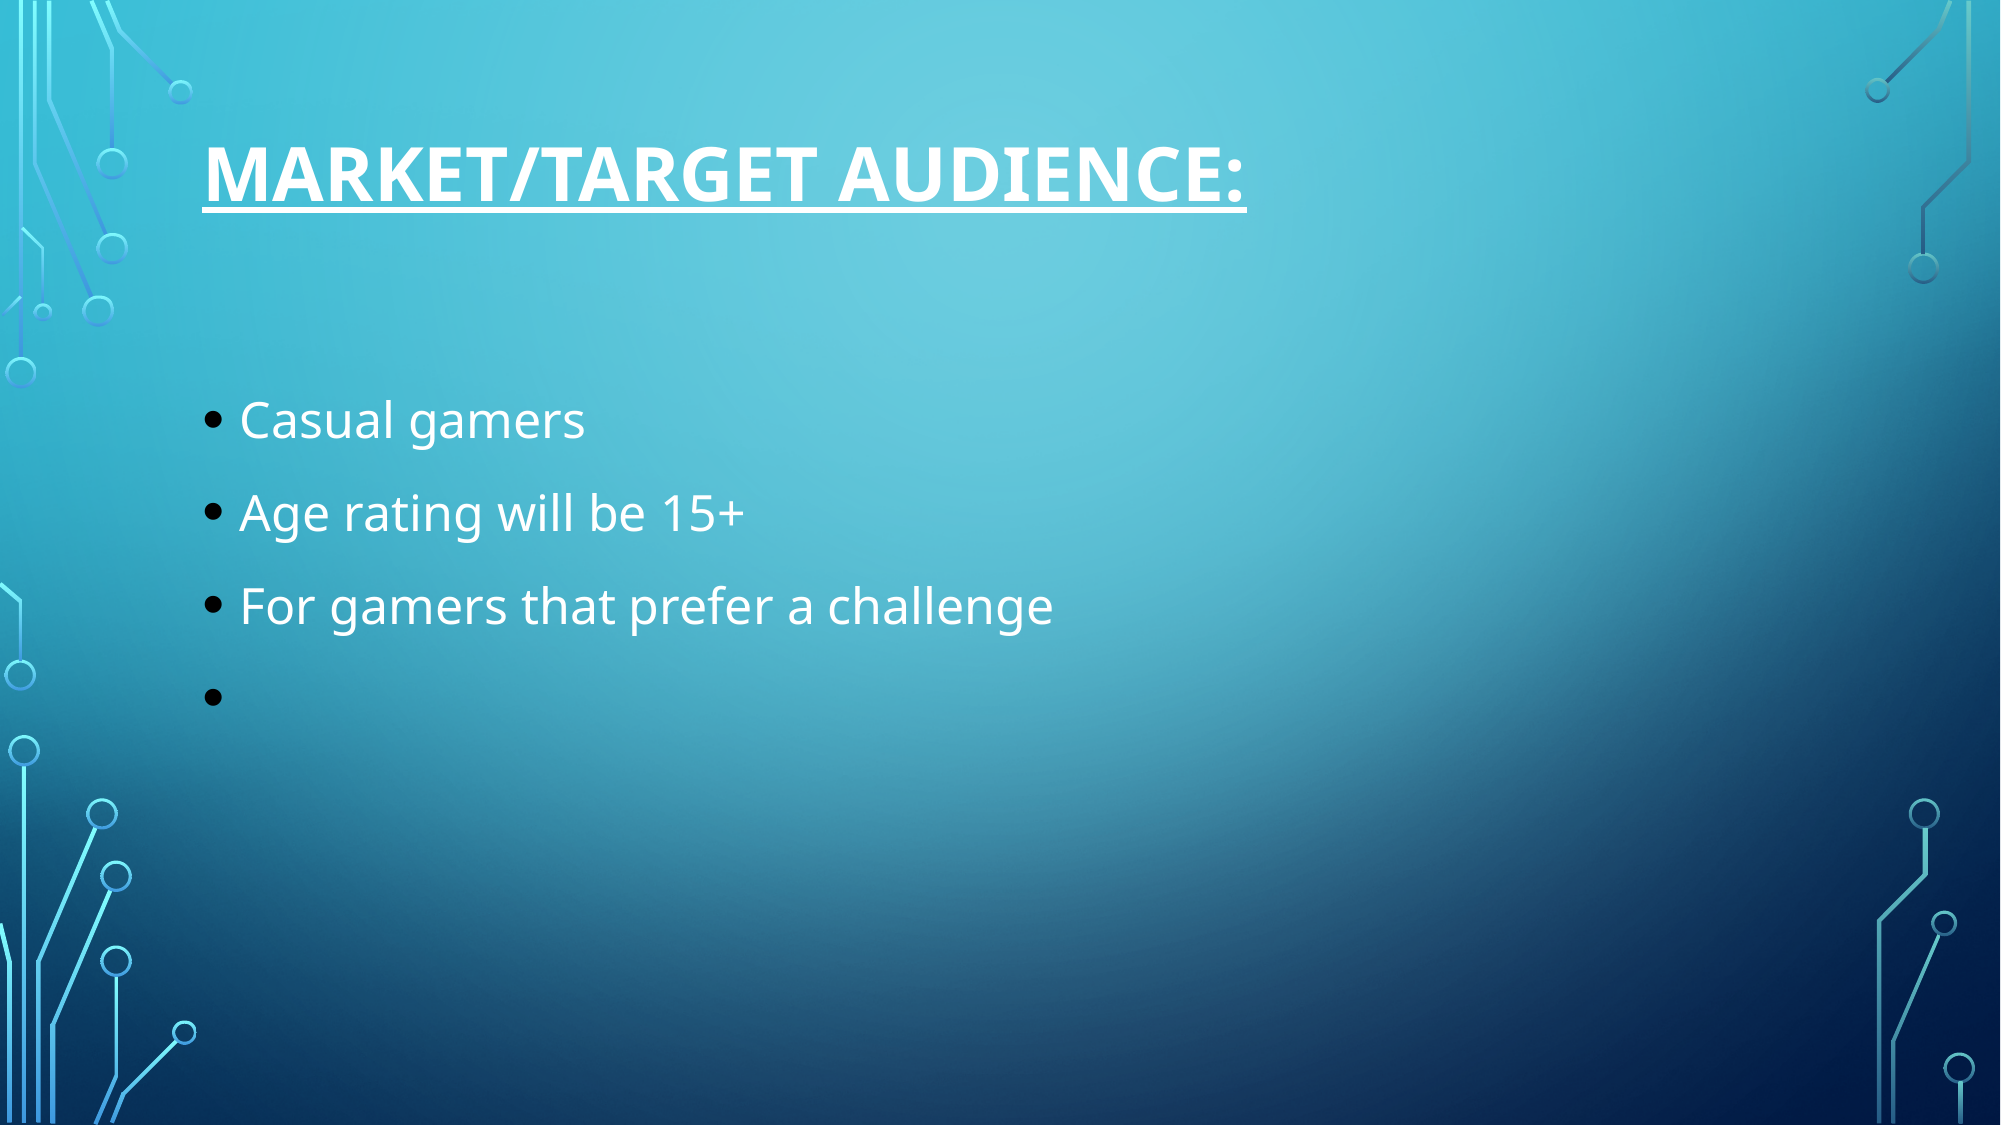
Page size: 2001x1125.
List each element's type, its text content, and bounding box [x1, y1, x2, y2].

title Market/Target Audience: [187, 101, 1813, 344]
list Casual gamers Age rating will be 15+ For gamers that prefer a challenge [187, 369, 1813, 951]
